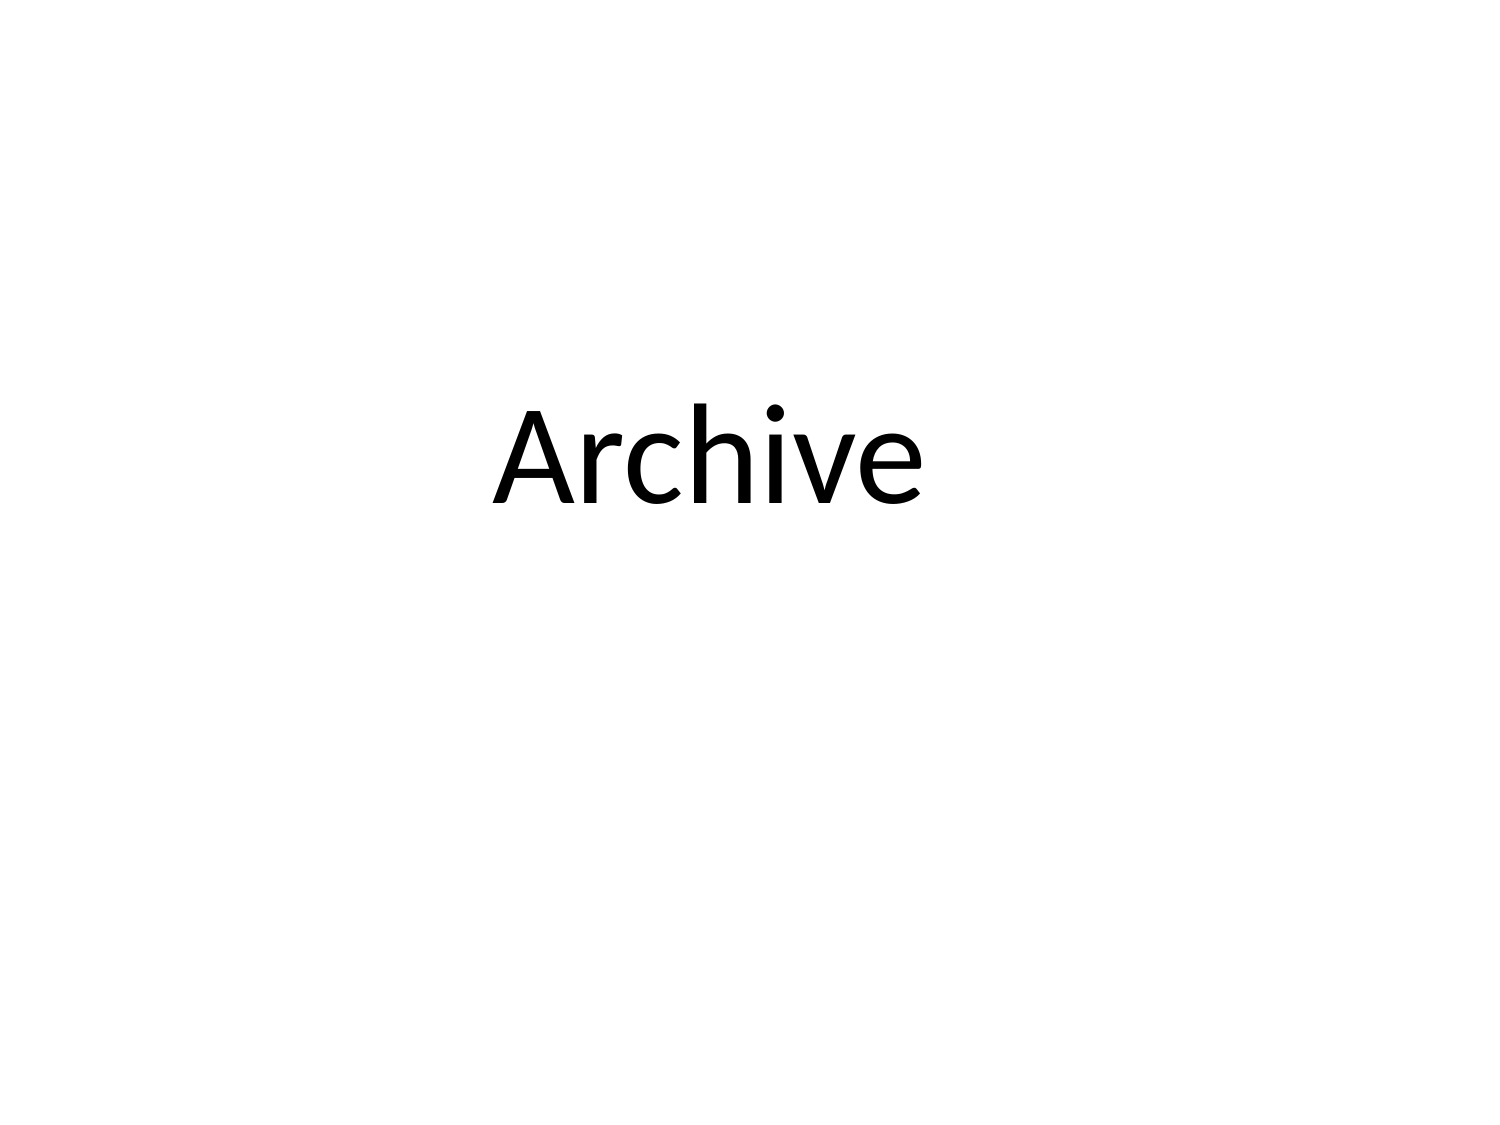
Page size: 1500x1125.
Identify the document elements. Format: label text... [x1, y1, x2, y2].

title Archive [35, 352, 1386, 541]
